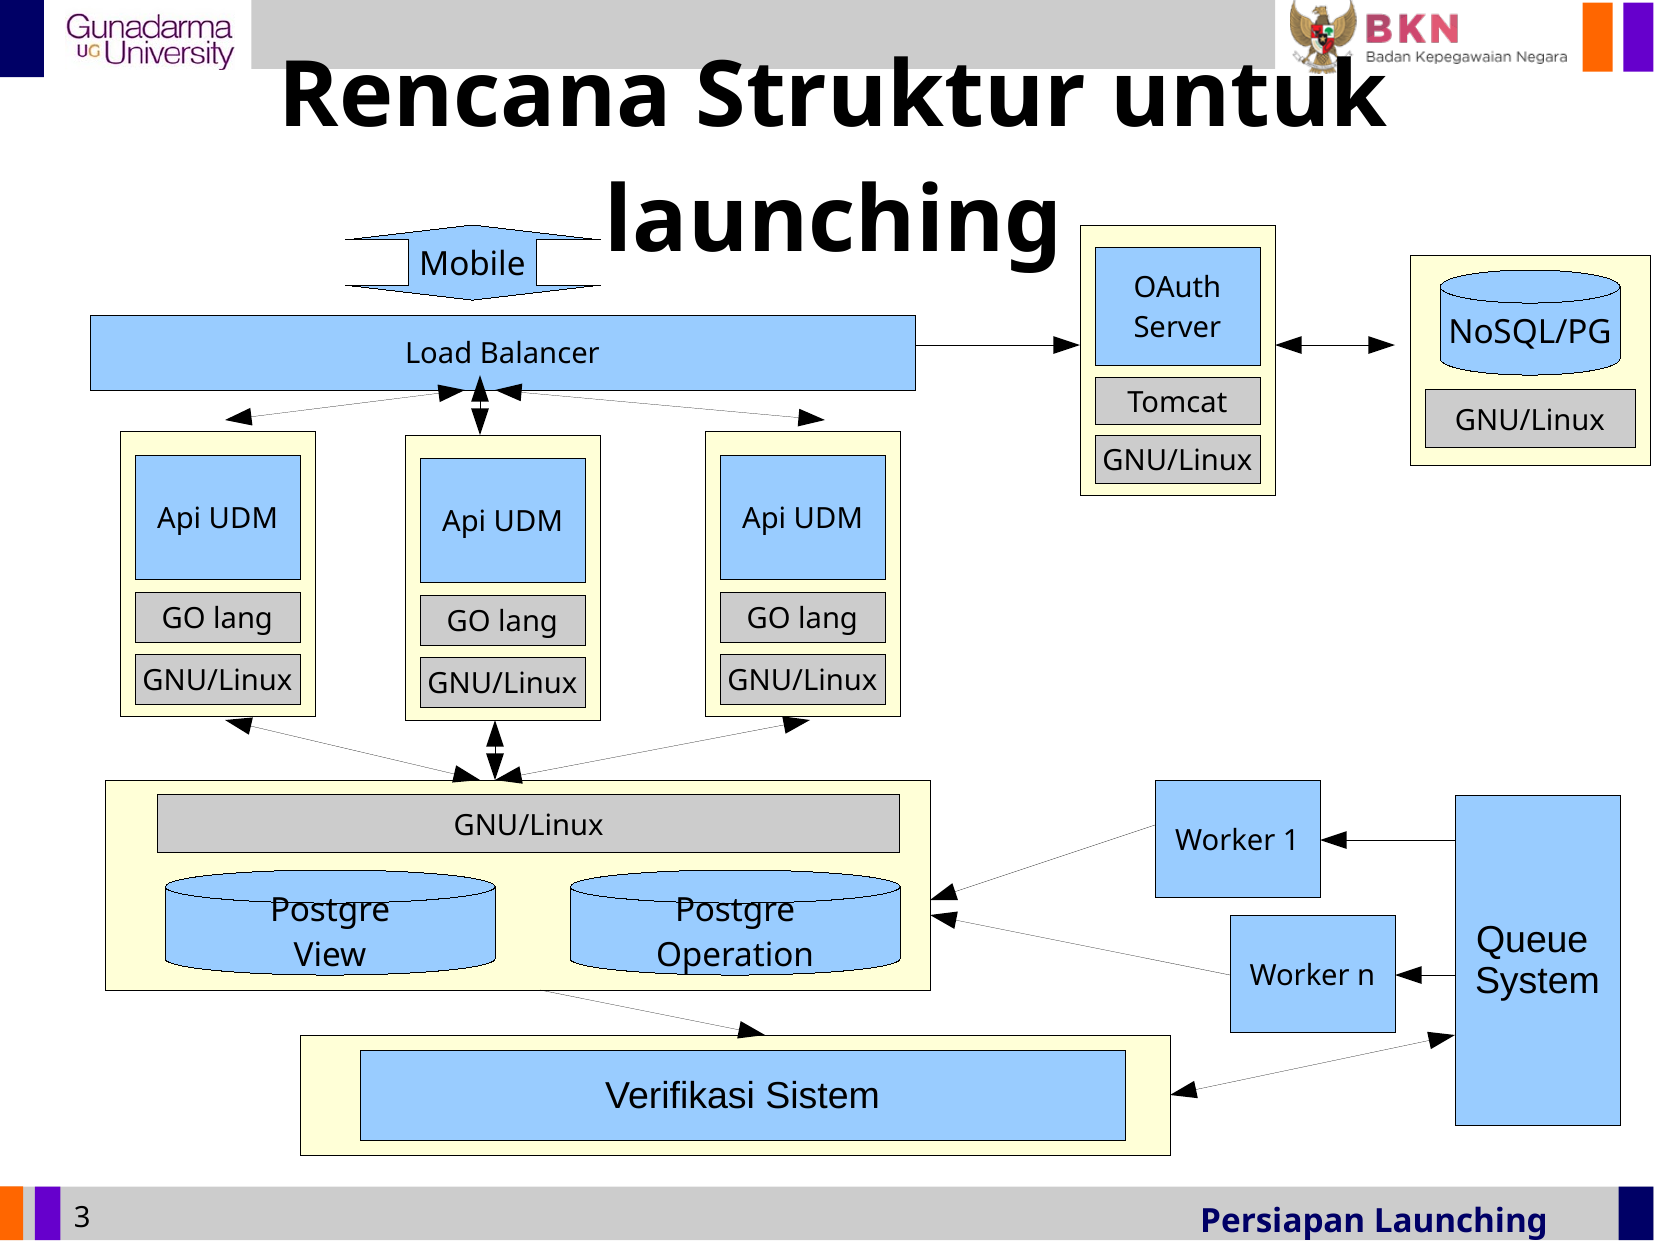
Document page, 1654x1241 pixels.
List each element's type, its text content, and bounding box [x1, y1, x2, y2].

picture [1290, 0, 1567, 74]
text_box GNU/Linux [157, 794, 900, 853]
text_box Load Balancer [90, 315, 916, 391]
text_box GNU/Linux [1095, 435, 1261, 484]
text_box Api UDM [420, 458, 586, 583]
text_box GNU/Linux [420, 657, 586, 708]
picture [65, 0, 235, 70]
text_box Api UDM [720, 455, 886, 580]
text_box Postgre View [165, 870, 496, 976]
text_box GNU/Linux [1425, 389, 1636, 448]
text_box [105, 780, 931, 991]
text_box Worker 1 [1155, 780, 1321, 898]
title Rencana Struktur untuk launching [77, 90, 1591, 217]
text_box Queue System [1455, 795, 1621, 1126]
text_box Mobile [345, 225, 601, 301]
text_box [1410, 255, 1651, 466]
text_box Api UDM [135, 455, 301, 580]
text_box [120, 431, 316, 717]
text_box Postgre Operation [570, 870, 901, 976]
text_box GNU/Linux [135, 654, 301, 705]
text_box Worker n [1230, 915, 1396, 1033]
text_box [405, 435, 601, 721]
text_box GO lang [135, 592, 301, 643]
text_box OAuth Server [1095, 247, 1261, 366]
text_box [1080, 225, 1276, 496]
text_box Tomcat [1095, 377, 1261, 425]
text_box GNU/Linux [720, 654, 886, 705]
text_box NoSQL/PG [1440, 270, 1621, 376]
text_box GO lang [420, 595, 586, 646]
text_box GO lang [720, 592, 886, 643]
text_box Verifikasi Sistem [360, 1050, 1126, 1141]
text_box [300, 1035, 1171, 1156]
text_box [705, 431, 901, 717]
